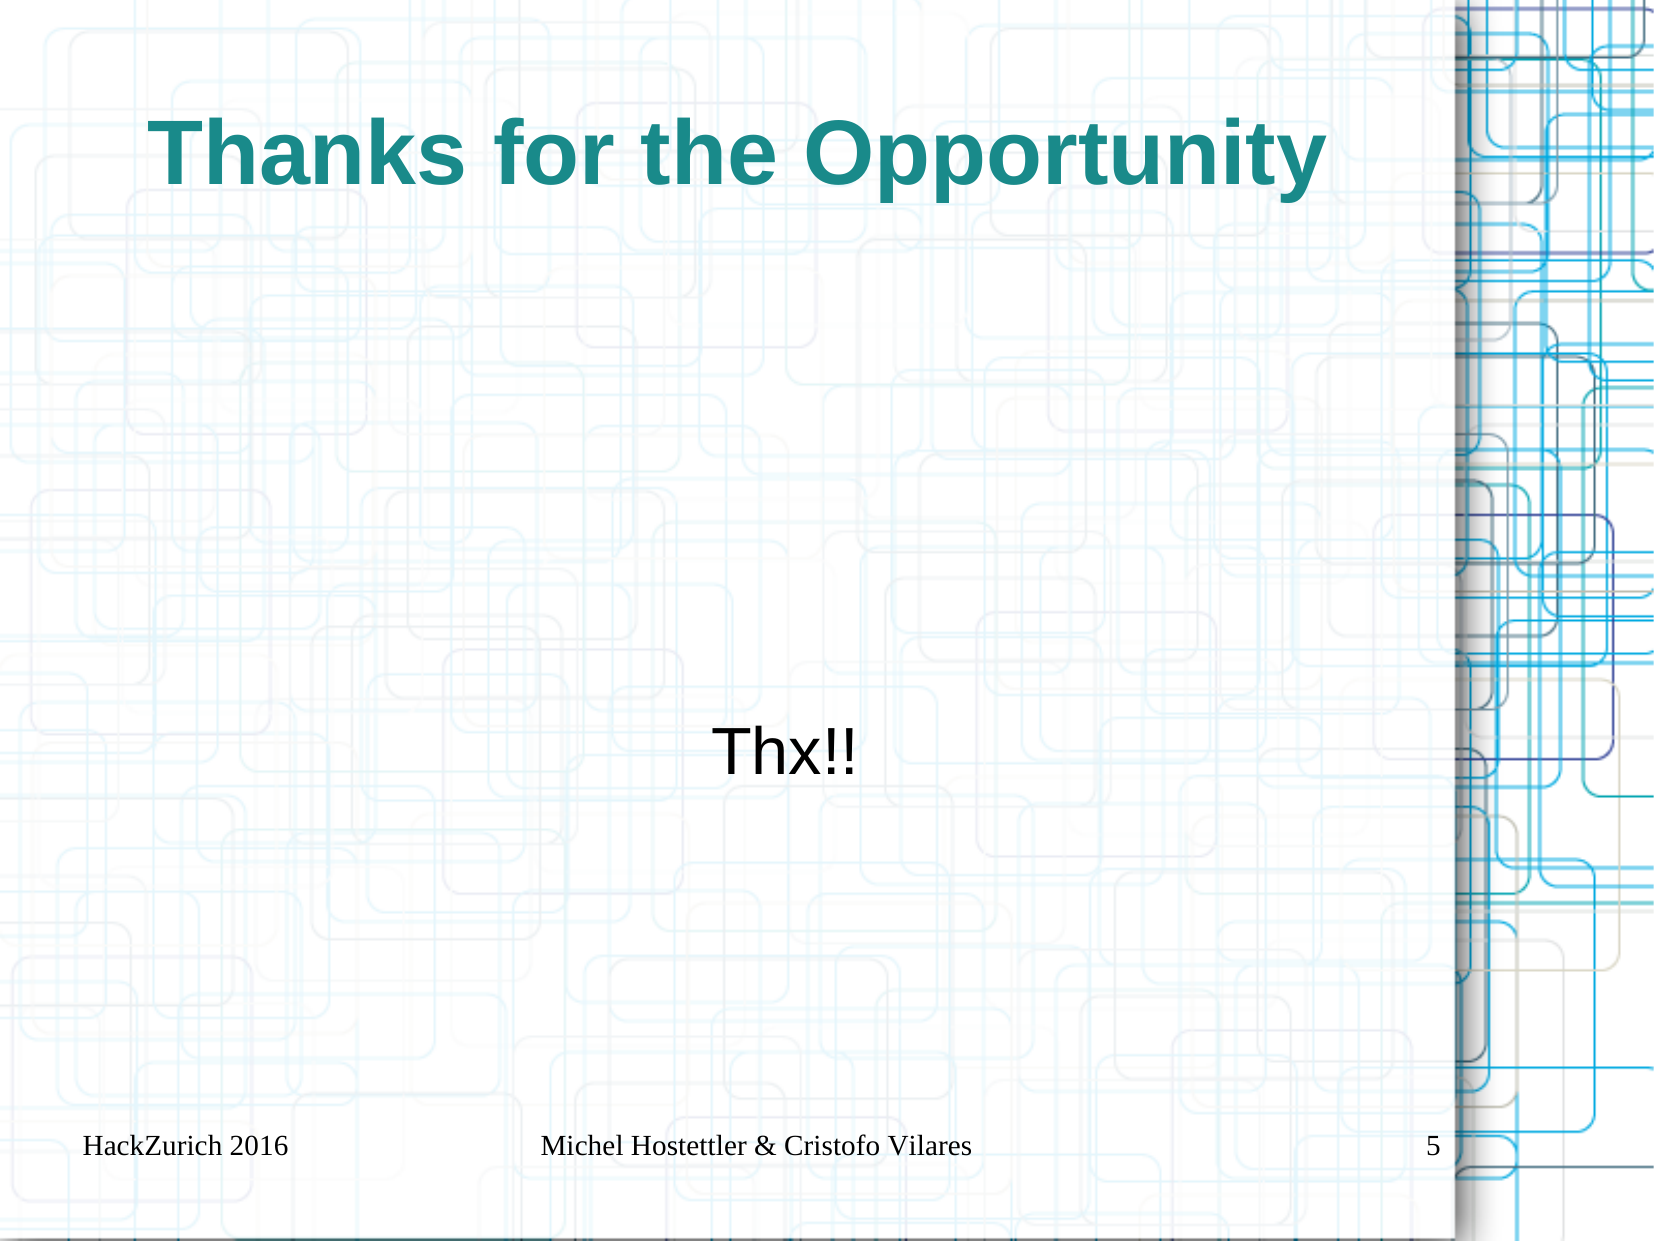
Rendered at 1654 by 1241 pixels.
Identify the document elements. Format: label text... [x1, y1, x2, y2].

list Thx!! [82, 290, 1418, 1109]
title Thanks for the Opportunity [59, 49, 1418, 257]
picture [0, 0, 1654, 1241]
